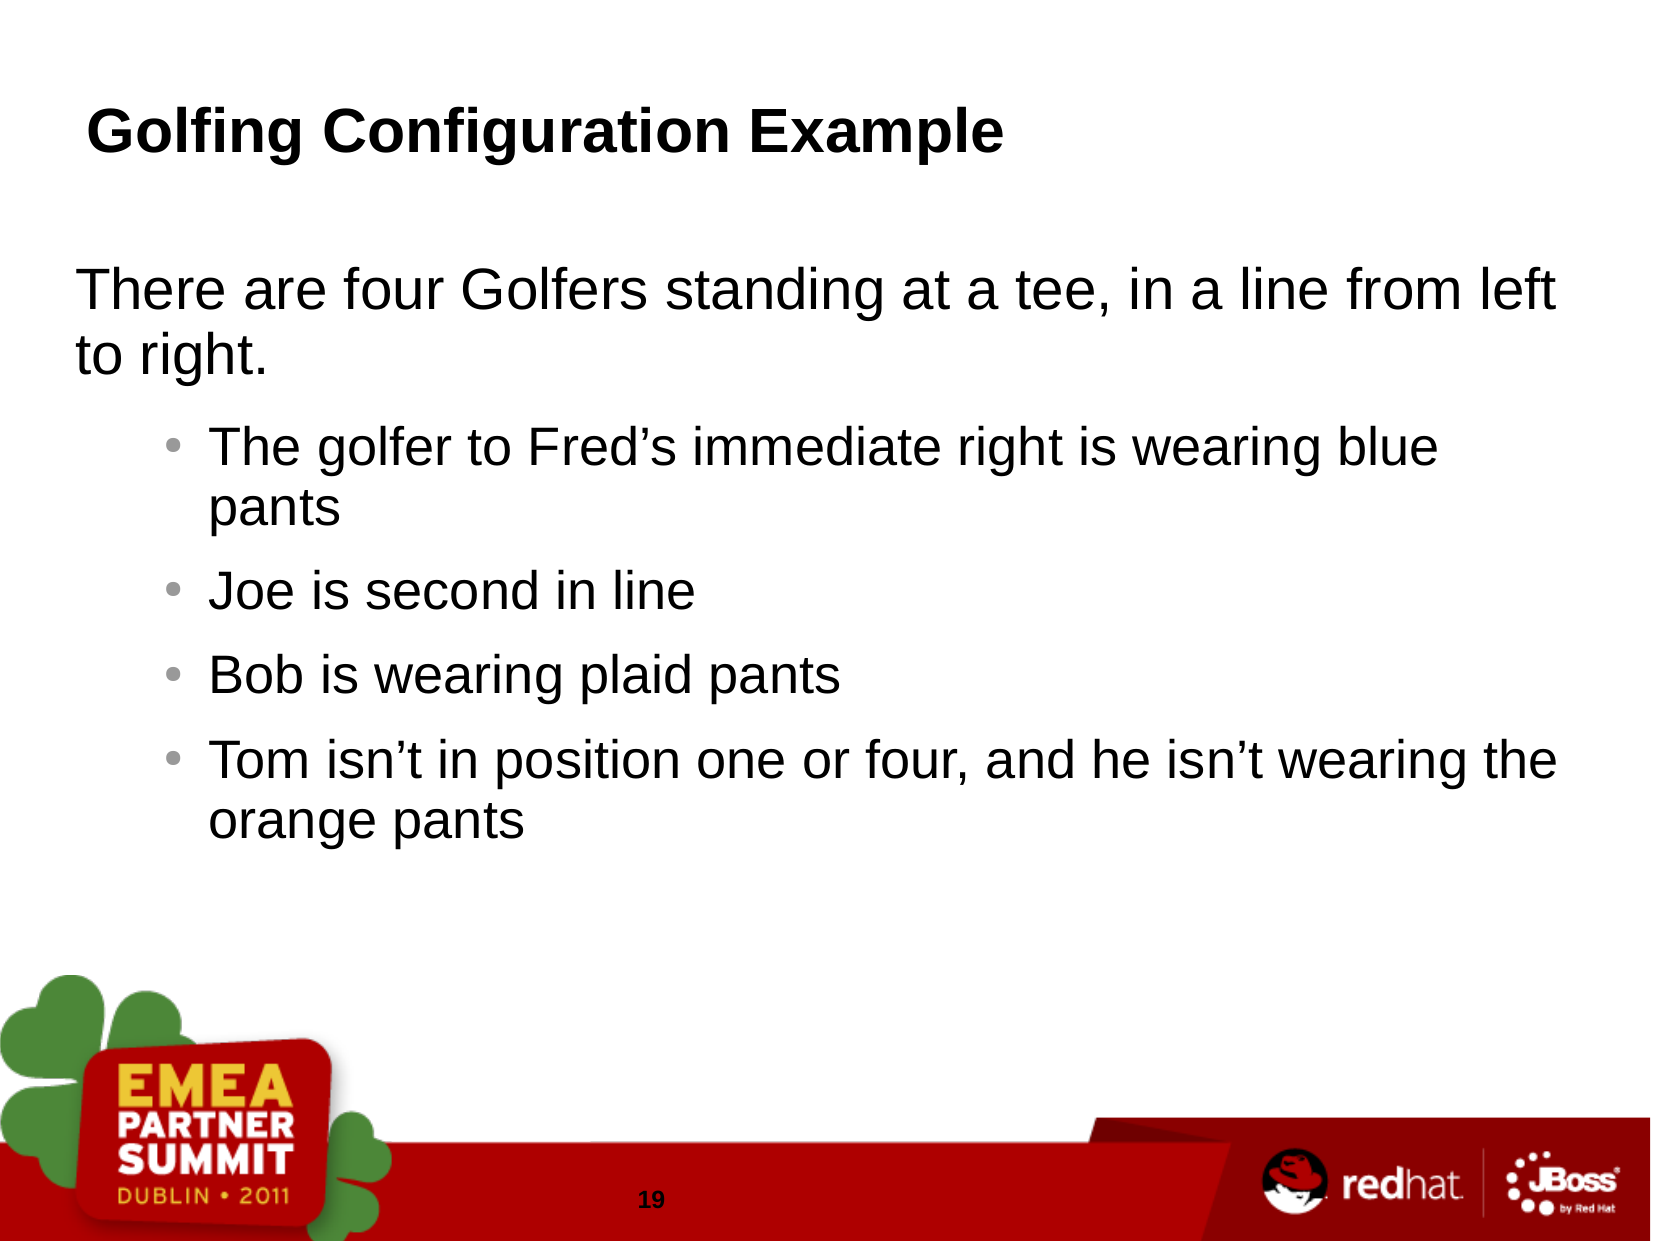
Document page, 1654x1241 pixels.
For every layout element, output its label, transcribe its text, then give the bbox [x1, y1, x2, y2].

title Golfing Configuration Example [86, 37, 1576, 226]
list There are four Golfers standing at a tee, in a line from left to right. The golfer to Fred’s immediate right is wearing blue pants Joe is second in line Bob is wearing plaid pants Tom isn’t in position one or four, and he isn’t wearing the orange pants [75, 256, 1564, 1051]
picture [0, 975, 1651, 1241]
